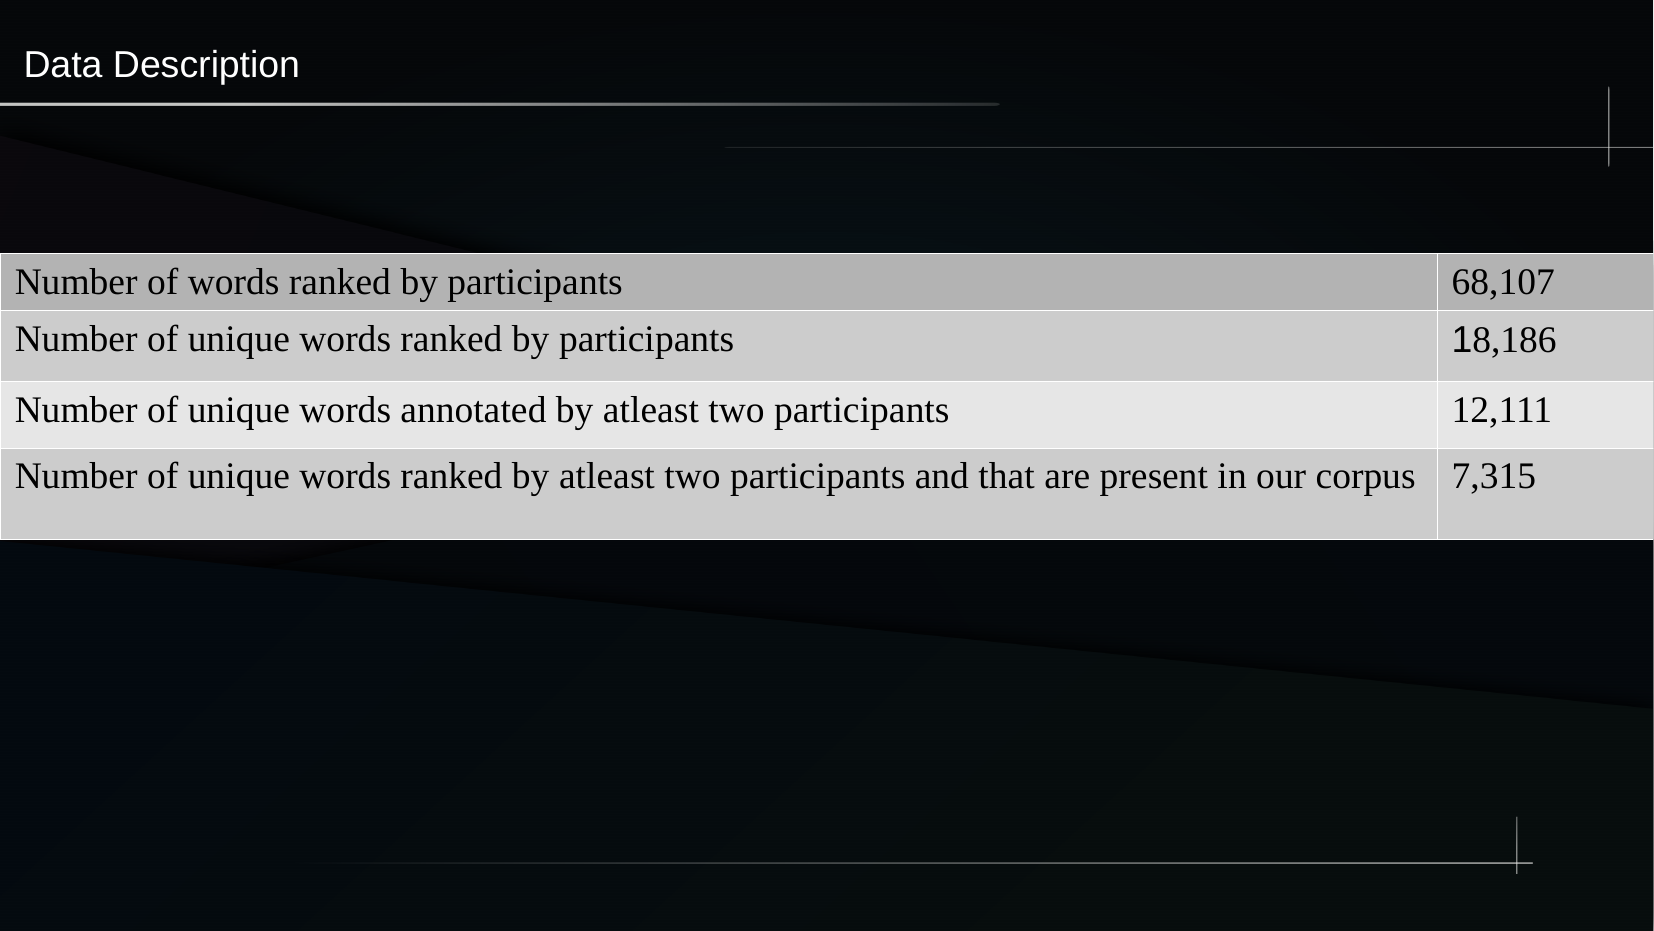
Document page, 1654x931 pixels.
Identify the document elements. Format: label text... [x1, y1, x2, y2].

title Data Description [23, 11, 1589, 119]
table_cell 12,111 [1438, 382, 1653, 448]
table_cell Number of unique words ranked by participants [1, 311, 1437, 381]
table_cell Number of unique words ranked by atleast two participants and that are present in our corpus [1, 449, 1437, 539]
table_cell 7,315 [1438, 449, 1653, 539]
picture [0, 540, 1654, 931]
picture [0, 0, 1654, 253]
table_cell Number of unique words annotated by atleast two participants [1, 382, 1437, 448]
table_cell 18,186 [1438, 311, 1653, 381]
table_header 68,107 [1438, 254, 1653, 310]
table_header Number of words ranked by participants [1, 254, 1437, 310]
